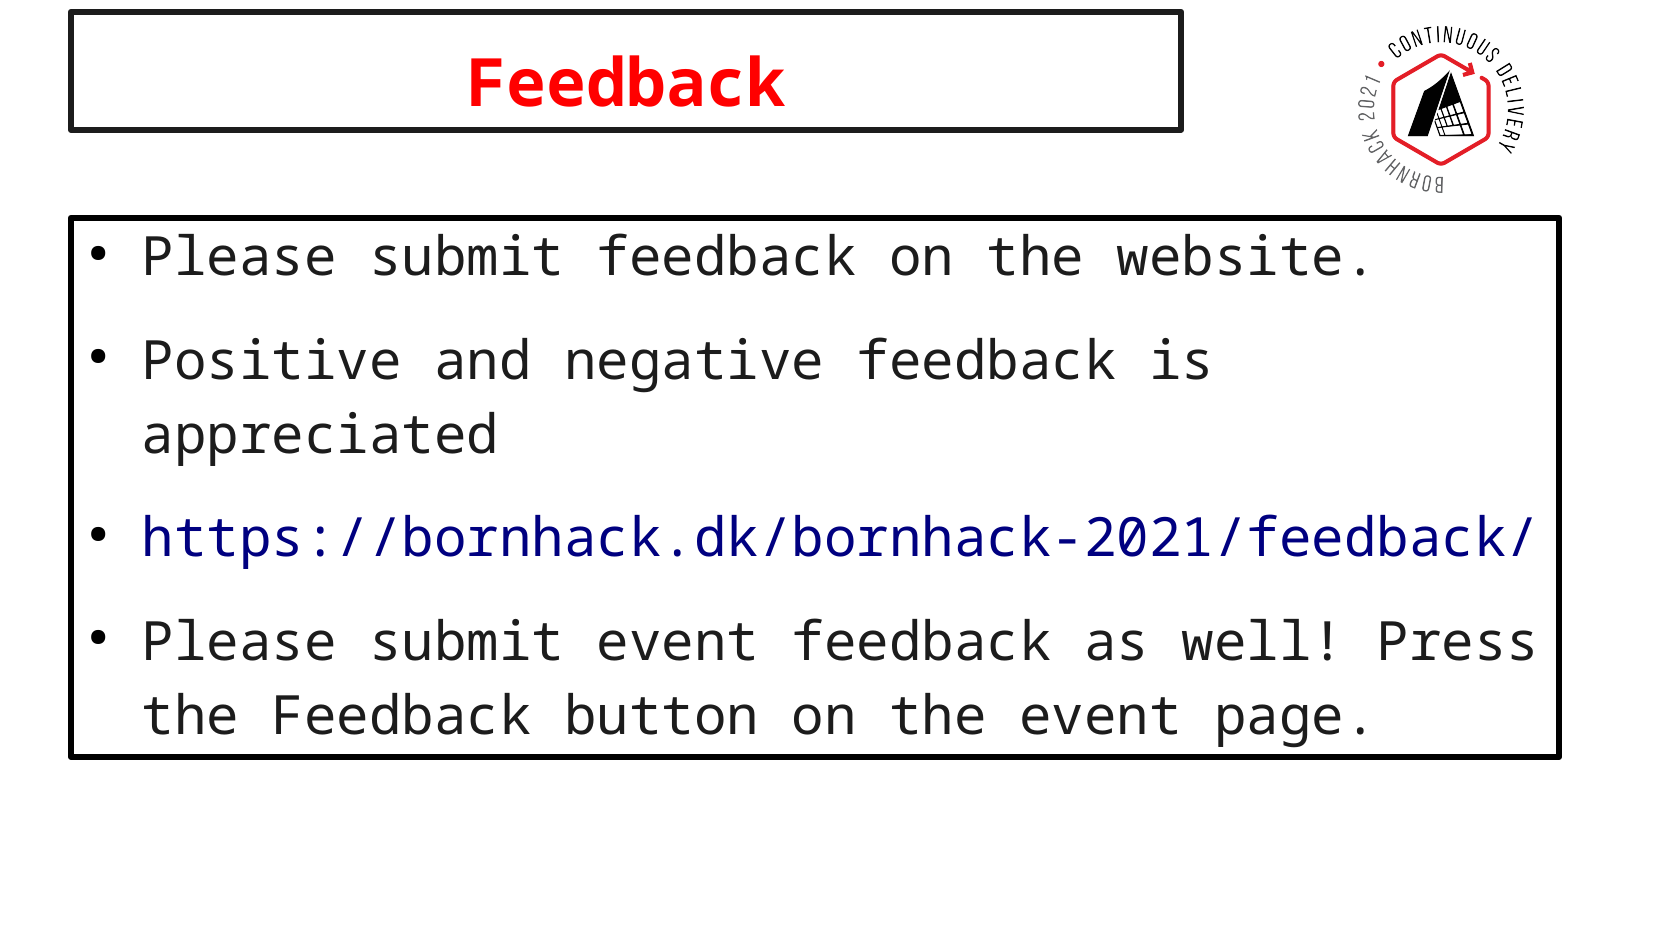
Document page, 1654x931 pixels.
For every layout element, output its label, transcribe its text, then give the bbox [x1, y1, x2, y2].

title Feedback [70, 11, 1182, 130]
picture [1358, 26, 1524, 193]
subtitle Please submit feedback on the website. Positive and negative feedback is appreciated https://bornhack.dk/bornhack-2021/feedback/ Please submit event feedback as well! Press the Feedback button on the event page. [70, 217, 1560, 758]
